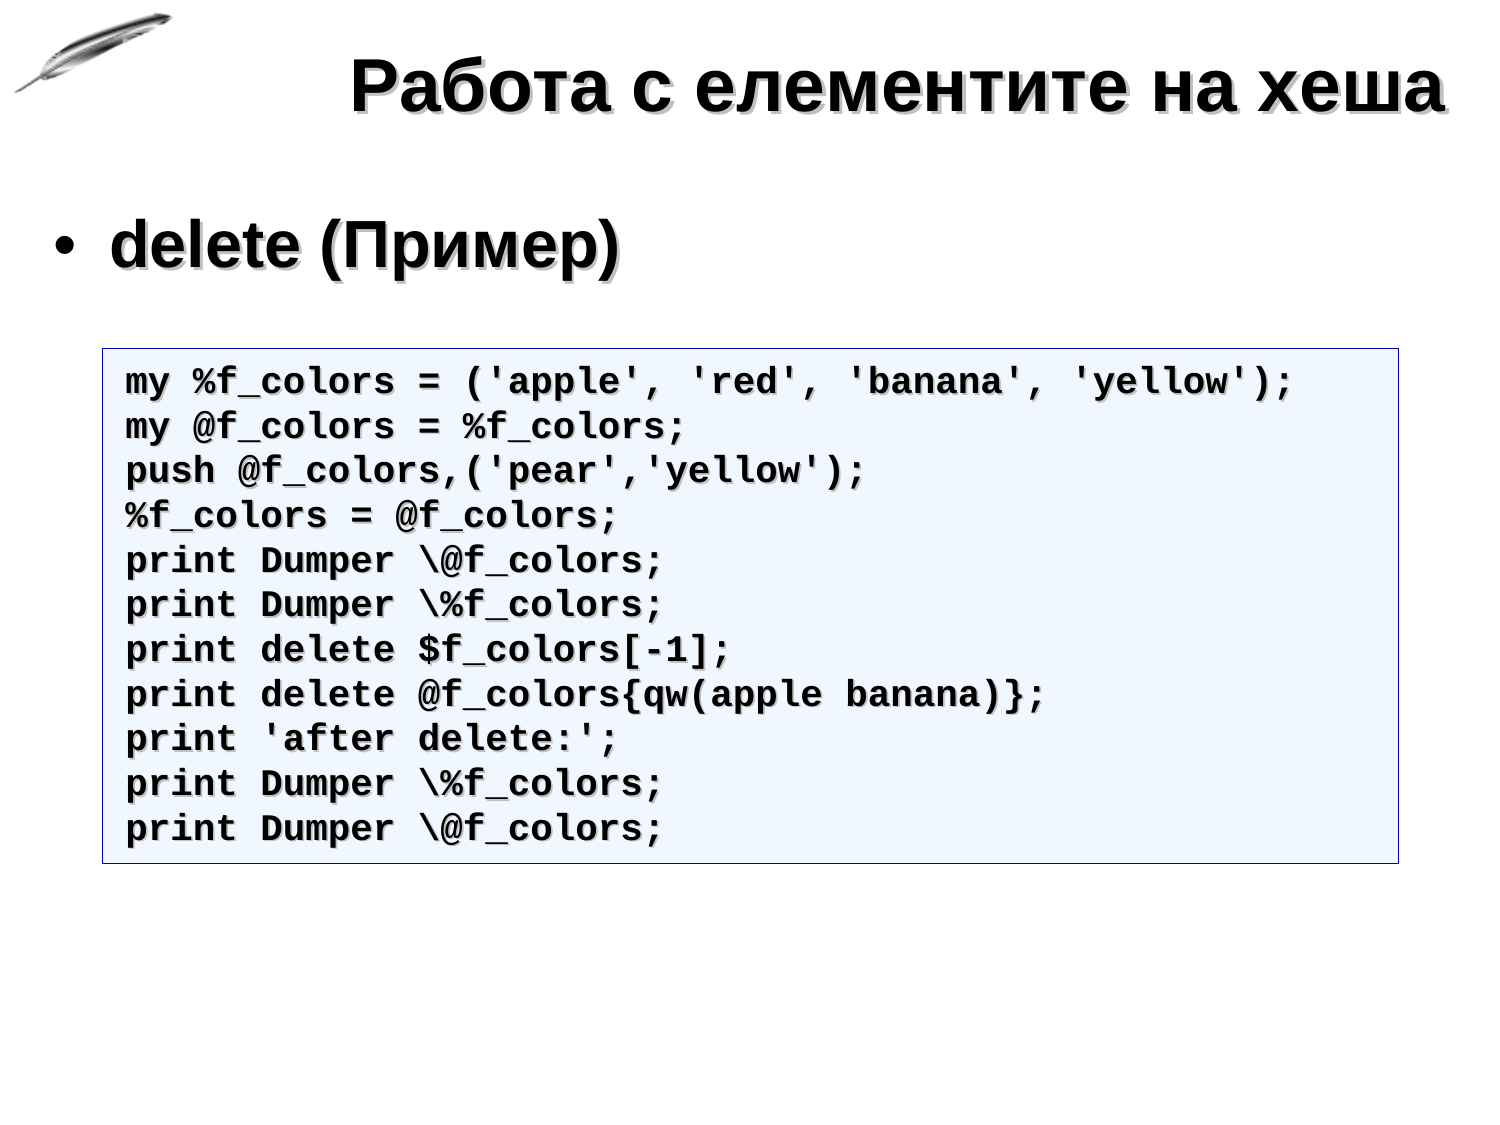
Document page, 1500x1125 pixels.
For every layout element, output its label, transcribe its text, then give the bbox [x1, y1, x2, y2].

picture [10, 11, 178, 95]
list delete (Пример) [53, 207, 1447, 1084]
title Работа с елементите на хеша [295, 0, 1500, 179]
text_box my %f_colors = ('apple', 'red', 'banana', 'yellow'); my @f_colors = %f_colors; push @f_colors,('pear','yellow'); %f_colors = @f_colors; print Dumper \@f_colors; print Dumper \%f_colors; print delete $f_colors[-1]; print delete @f_colors{qw(apple banana)}; print 'after delete:'; print Dumper \%f_colors; print Dumper \@f_colors; [101, 348, 1399, 864]
